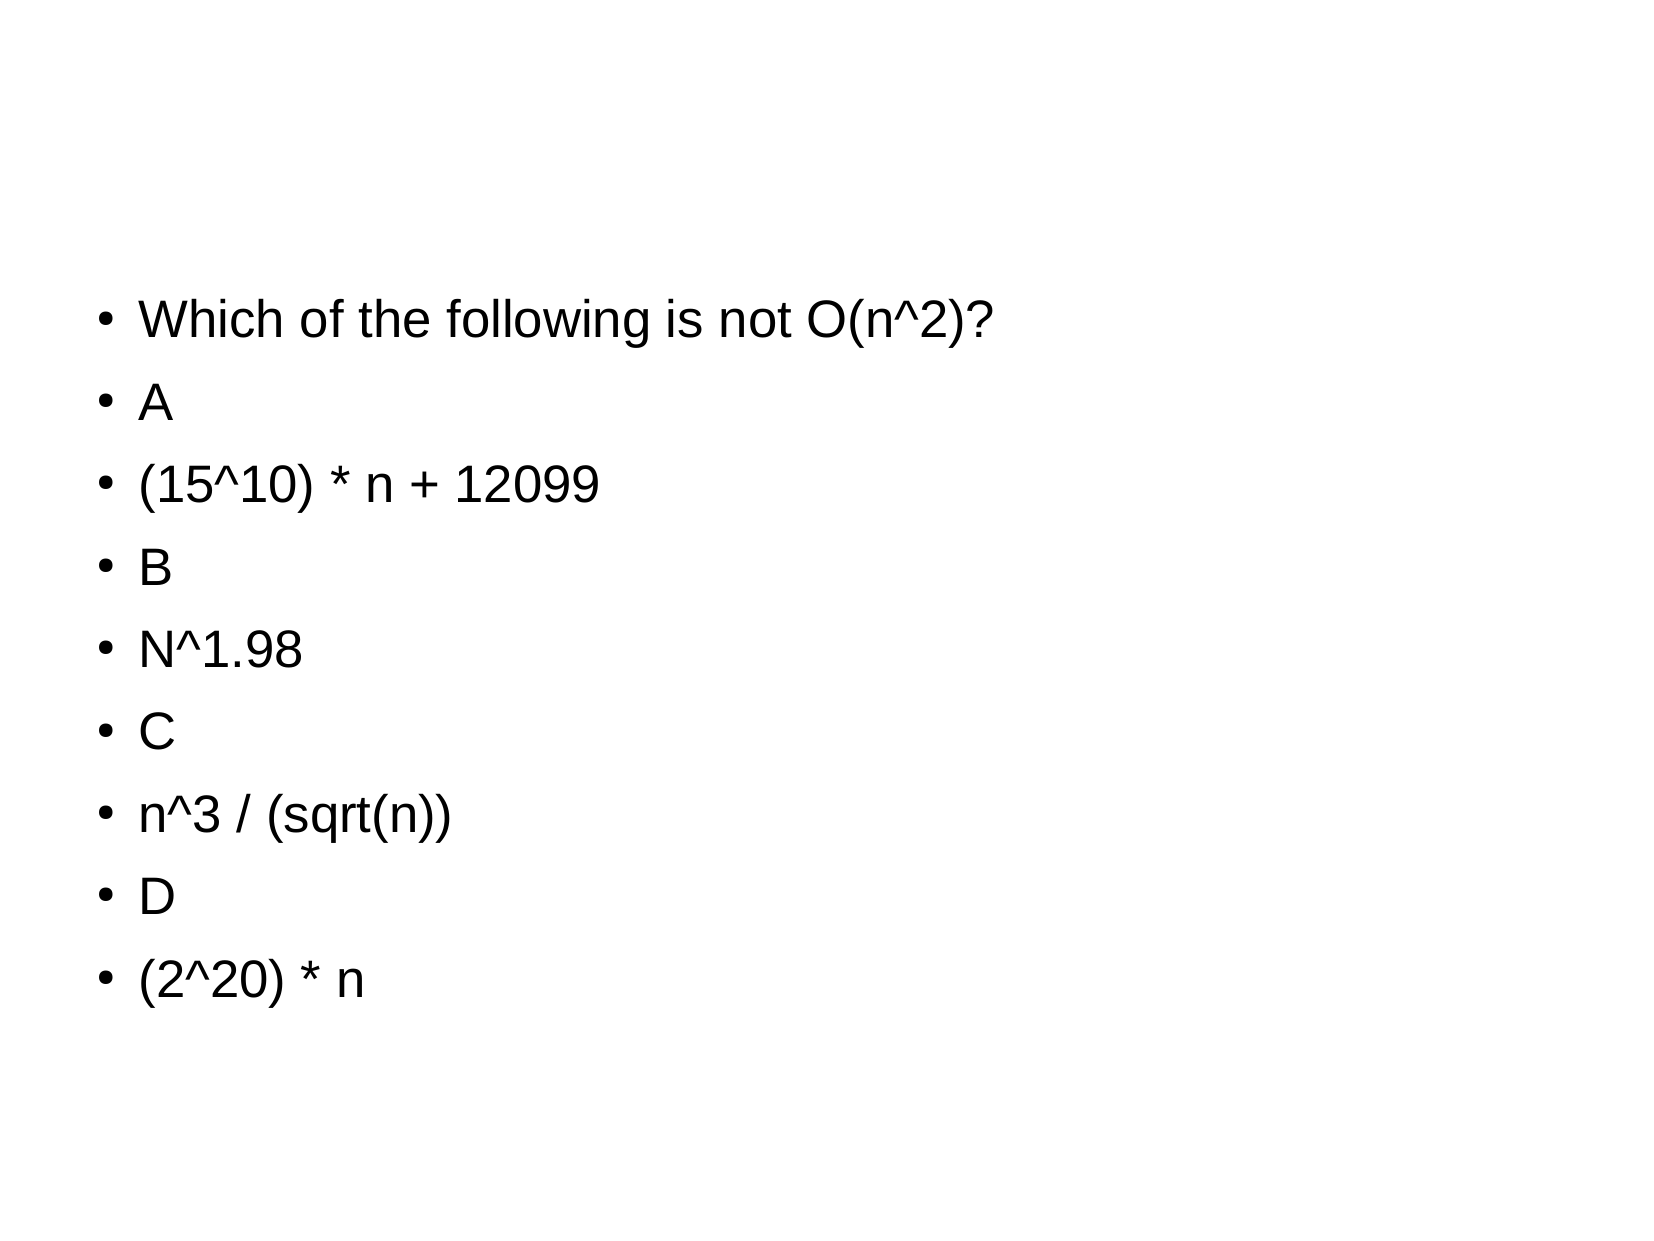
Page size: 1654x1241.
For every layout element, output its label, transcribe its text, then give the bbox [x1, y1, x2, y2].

list Which of the following is not O(n^2)? A (15^10) * n + 12099 B N^1.98 C n^3 / (sqrt(n)) D (2^20) * n [82, 290, 1571, 1010]
